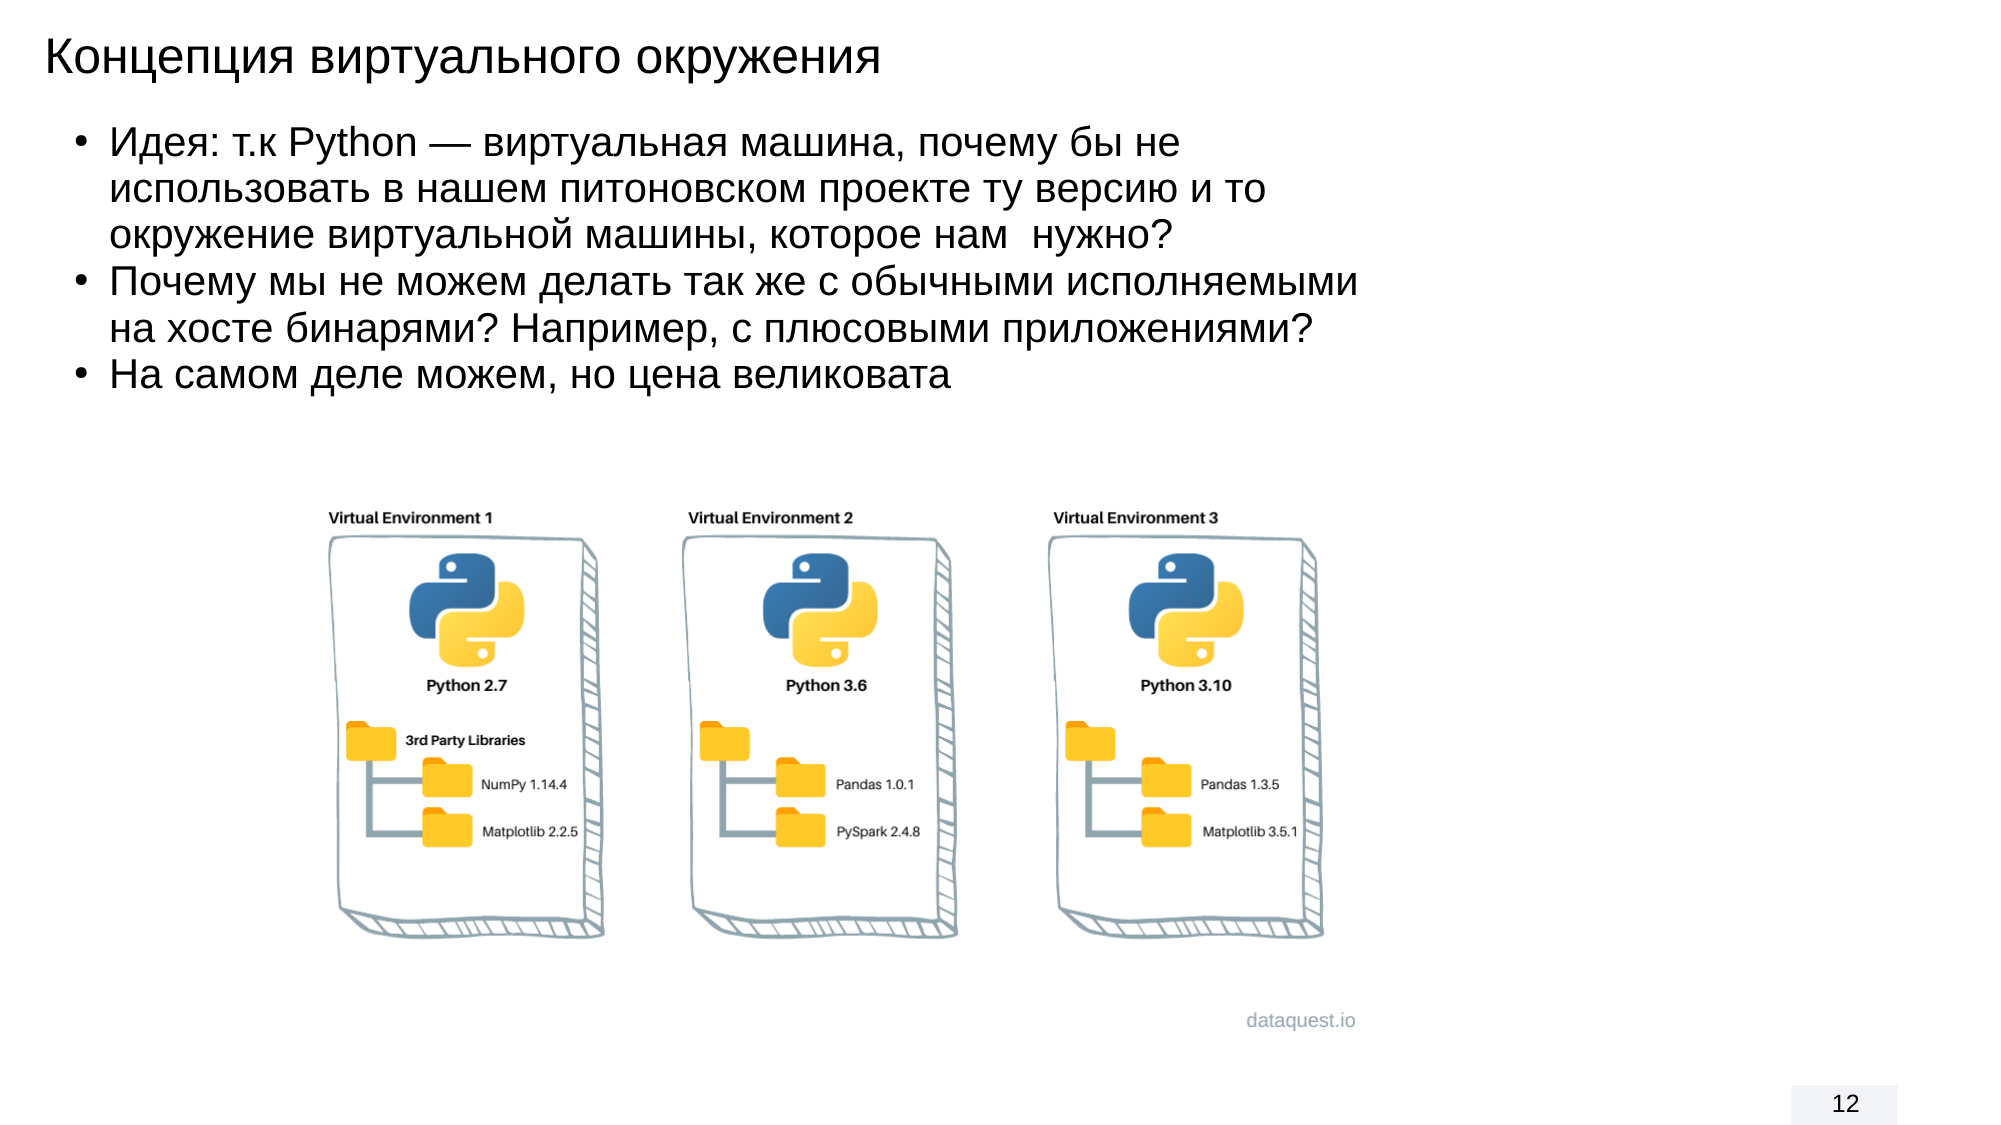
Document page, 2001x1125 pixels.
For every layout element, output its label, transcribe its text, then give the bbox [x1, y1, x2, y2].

text_box Идея: т.к Python — виртуальная машина, почему бы не использовать в нашем питоновском проекте ту версию и то окружение виртуальной машины, которое нам нужно? Почему мы не можем делать так же с обычными исполняемыми на хосте бинарями? Например, с плюсовыми приложениями? На самом деле можем, но цена великовата [59, 110, 1388, 502]
picture [265, 413, 1388, 1045]
text_box <number> [1817, 1082, 1961, 1125]
text_box Концепция виртуального окружения [29, 21, 1595, 92]
